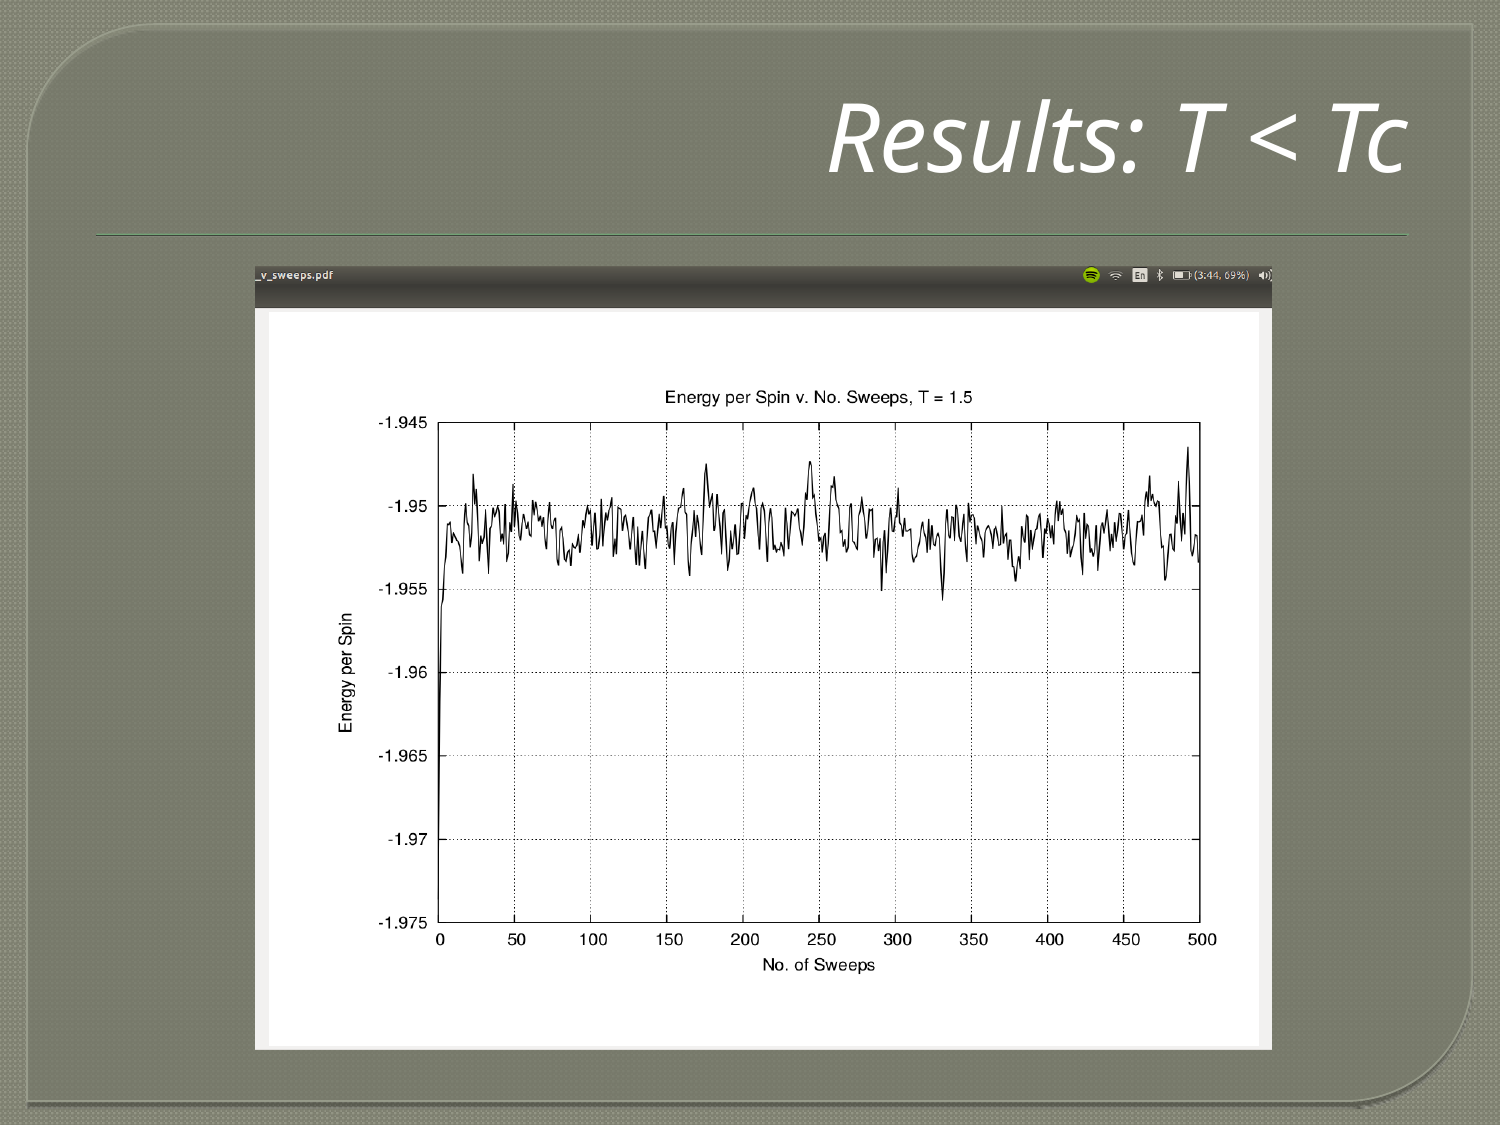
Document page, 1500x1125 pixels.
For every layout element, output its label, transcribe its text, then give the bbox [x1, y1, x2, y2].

title Results: T < Tc [75, 41, 1425, 230]
picture [0, 0, 1500, 1125]
